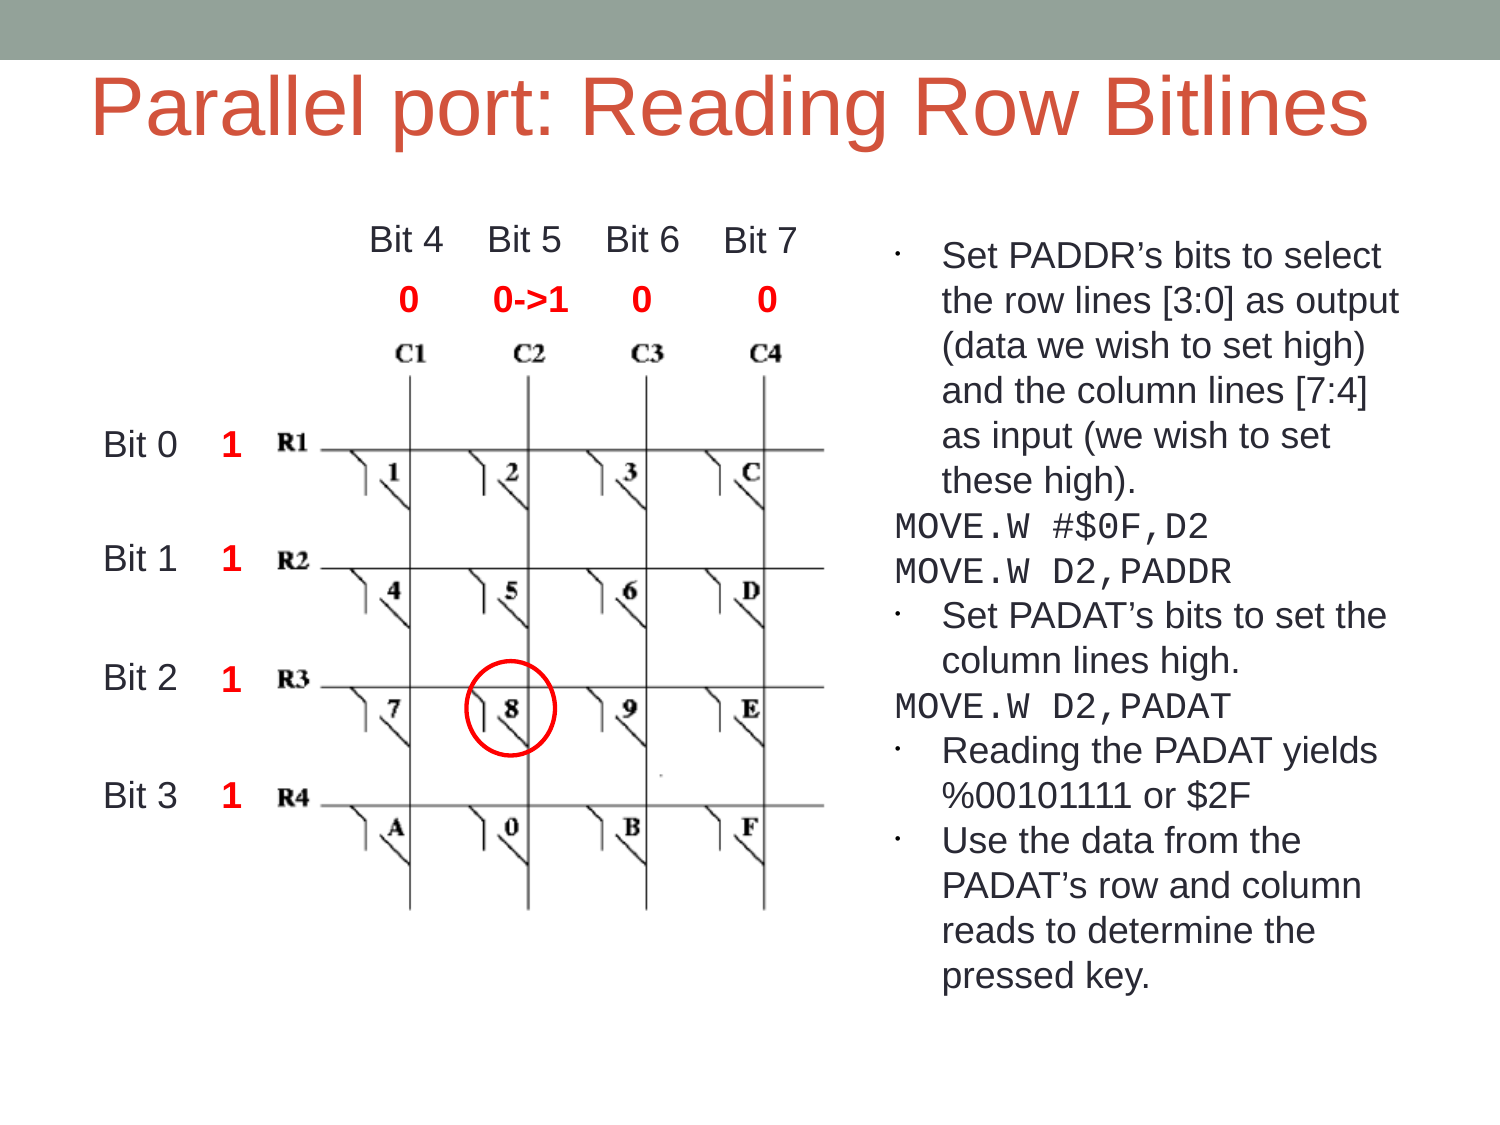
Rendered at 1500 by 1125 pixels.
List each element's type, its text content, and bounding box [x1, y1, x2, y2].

text_box Bit 6 [590, 207, 709, 268]
text_box [466, 661, 556, 756]
text_box Bit 4 [354, 207, 472, 268]
text_box 1 [207, 763, 337, 824]
text_box Bit 0 [88, 412, 207, 473]
text_box 1 [206, 647, 337, 708]
picture [253, 327, 840, 939]
text_box Bit 3 [88, 763, 207, 824]
text_box 0 0->1 0 0 [383, 268, 798, 328]
text_box 1 [207, 412, 337, 473]
text_box Bit 5 [472, 207, 590, 268]
text_box Set PADDR’s bits to select the row lines [3:0] as output (data we wish to set high) and the column lines [7:4] as input (we wish to set these high). MOVE.W #$0F,D2 MOVE.W D2,PADDR [879, 224, 1424, 583]
title Parallel port: Reading Row Bitlines [75, 45, 1425, 173]
text_box Bit 1 [88, 527, 207, 587]
text_box Bit 7 [708, 208, 827, 269]
text_box Bit 2 [88, 645, 207, 705]
text_box 1 [207, 527, 337, 587]
text_box Set PADAT’s bits to set the column lines high. MOVE.W D2,PADAT Reading the PADAT yields %00101111 or $2F Use the data from the PADAT’s row and column reads to determine the pressed key. [879, 583, 1424, 1004]
